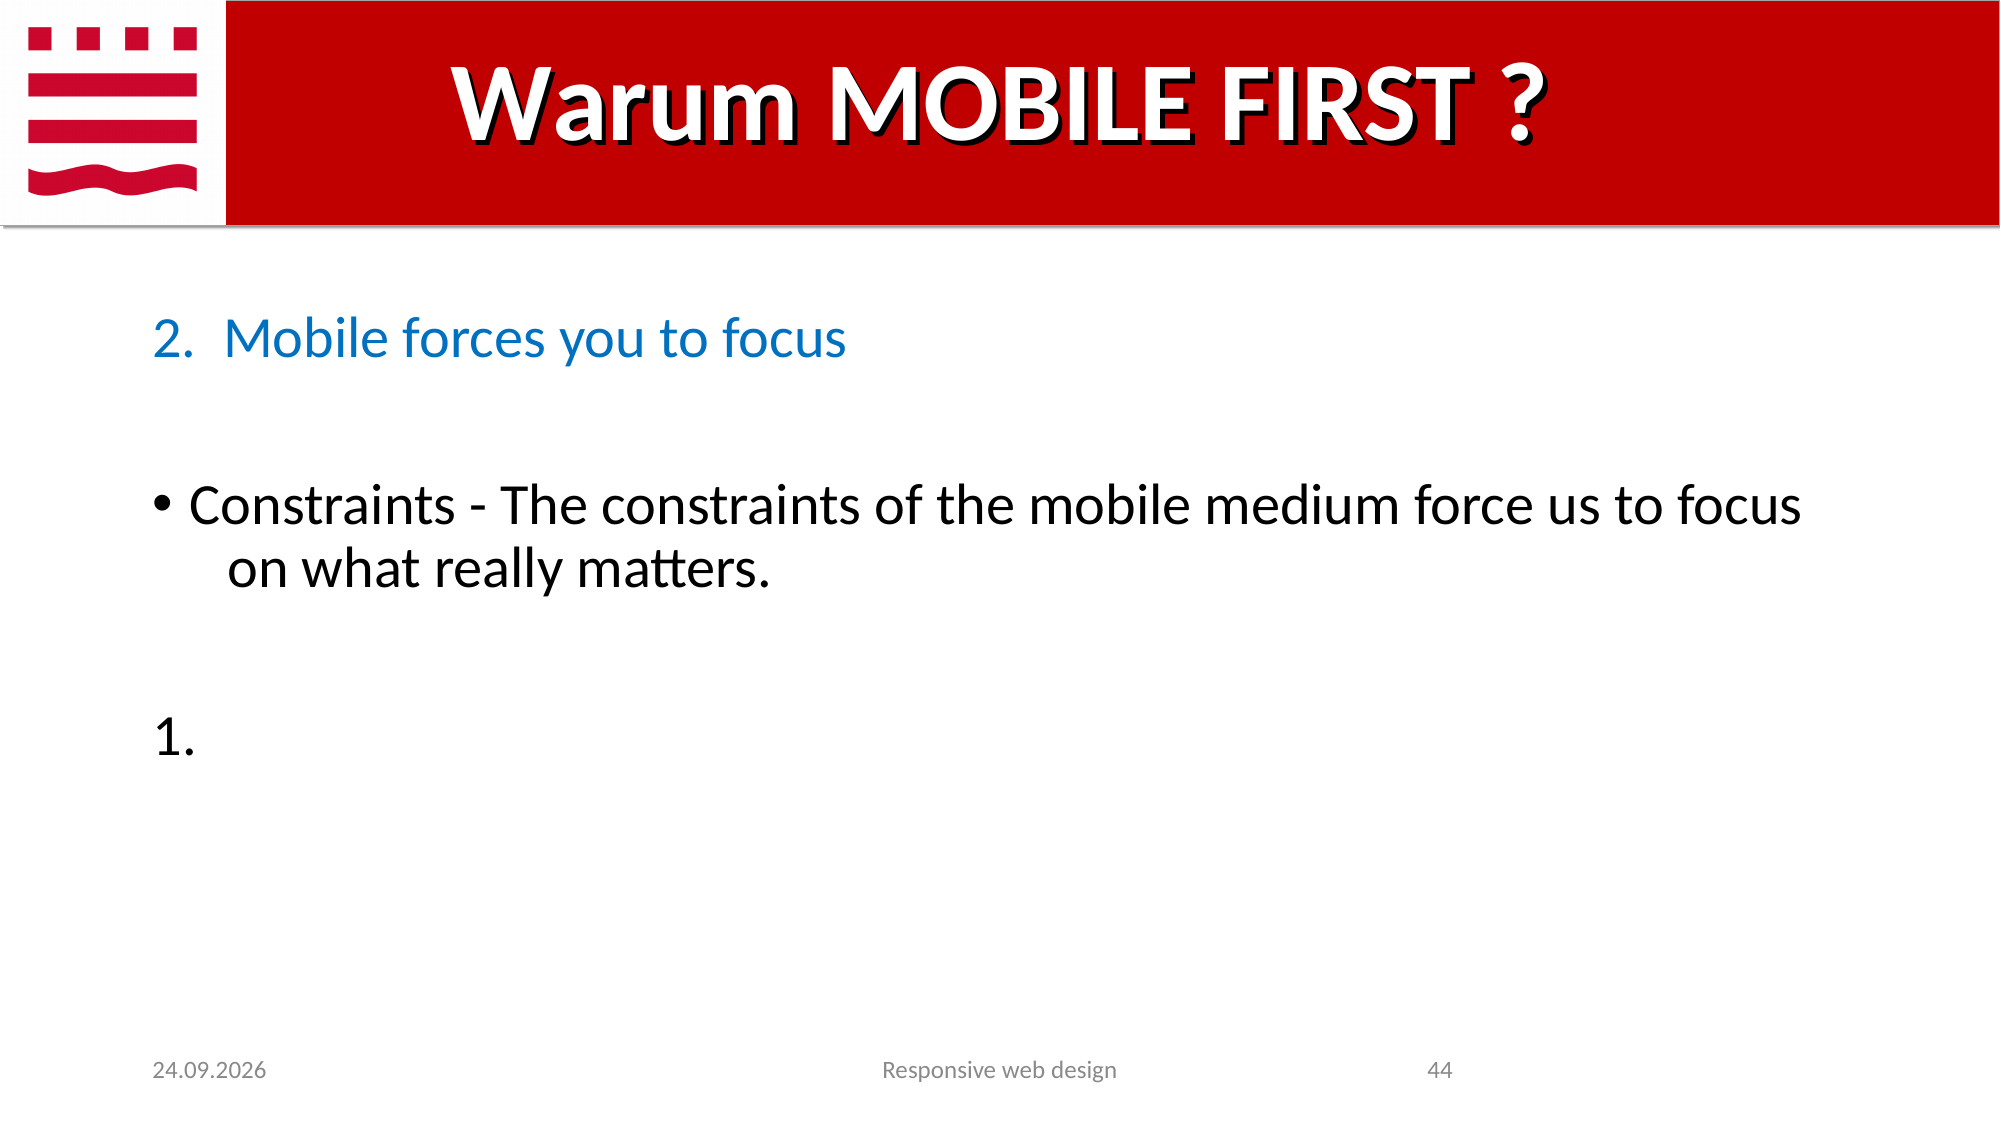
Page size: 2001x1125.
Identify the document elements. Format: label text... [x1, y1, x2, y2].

text_box [1412, 1042, 1863, 1103]
text_box Responsive web design [662, 1042, 1338, 1103]
picture [0, 0, 226, 225]
list 2. Mobile forces you to focus Constraints - The constraints of the mobile medium force us to focus on what really matters. [137, 299, 1863, 1014]
text_box Warum MOBILE FIRST ? [226, 0, 2000, 225]
text_box 2017/4/30 [137, 1042, 588, 1103]
